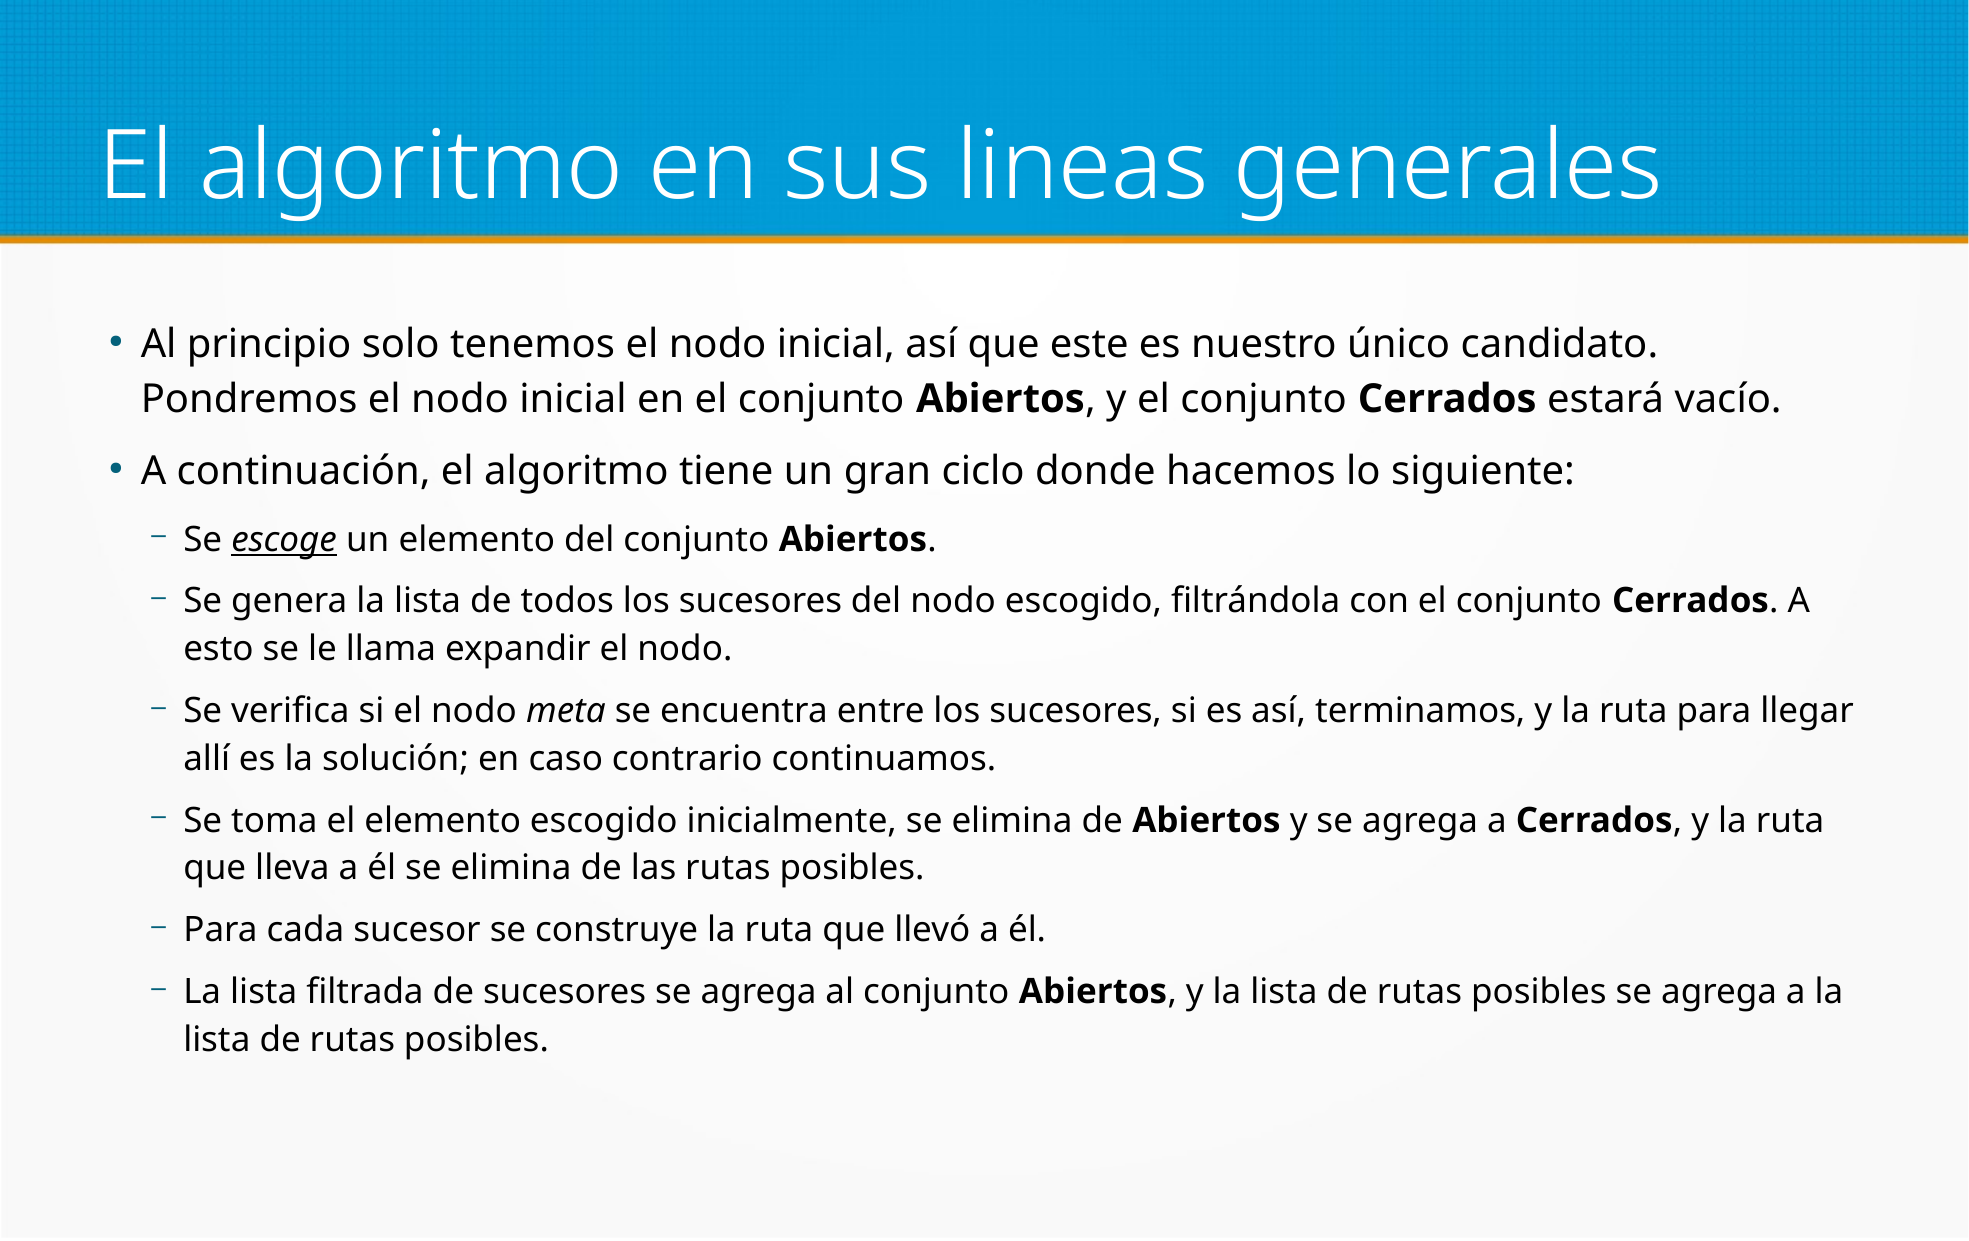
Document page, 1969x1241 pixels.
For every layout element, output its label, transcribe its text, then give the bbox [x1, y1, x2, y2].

list Al principio solo tenemos el nodo inicial, así que este es nuestro único candidato. Pondremos el nodo inicial en el conjunto Abiertos, y el conjunto Cerrados estará vacío. A continuación, el algoritmo tiene un gran ciclo donde hacemos lo siguiente: Se escoge un elemento del conjunto Abiertos. Se genera la lista de todos los sucesores del nodo escogido, filtrándola con el conjunto Cerrados. A esto se le llama expandir el nodo. Se verifica si el nodo meta se encuentra entre los sucesores, si es así, terminamos, y la ruta para llegar allí es la solución; en caso contrario continuamos. Se toma el elemento escogido inicialmente, se elimina de Abiertos y se agrega a Cerrados, y la ruta que lleva a él se elimina de las rutas posibles. Para cada sucesor se construye la ruta que llevó a él. La lista filtrada de sucesores se agrega al conjunto Abiertos, y la lista de rutas posibles se agrega a la lista de rutas posibles. [98, 315, 1861, 1081]
title El algoritmo en sus lineas generales [98, 19, 1870, 227]
picture [0, 233, 1969, 1241]
